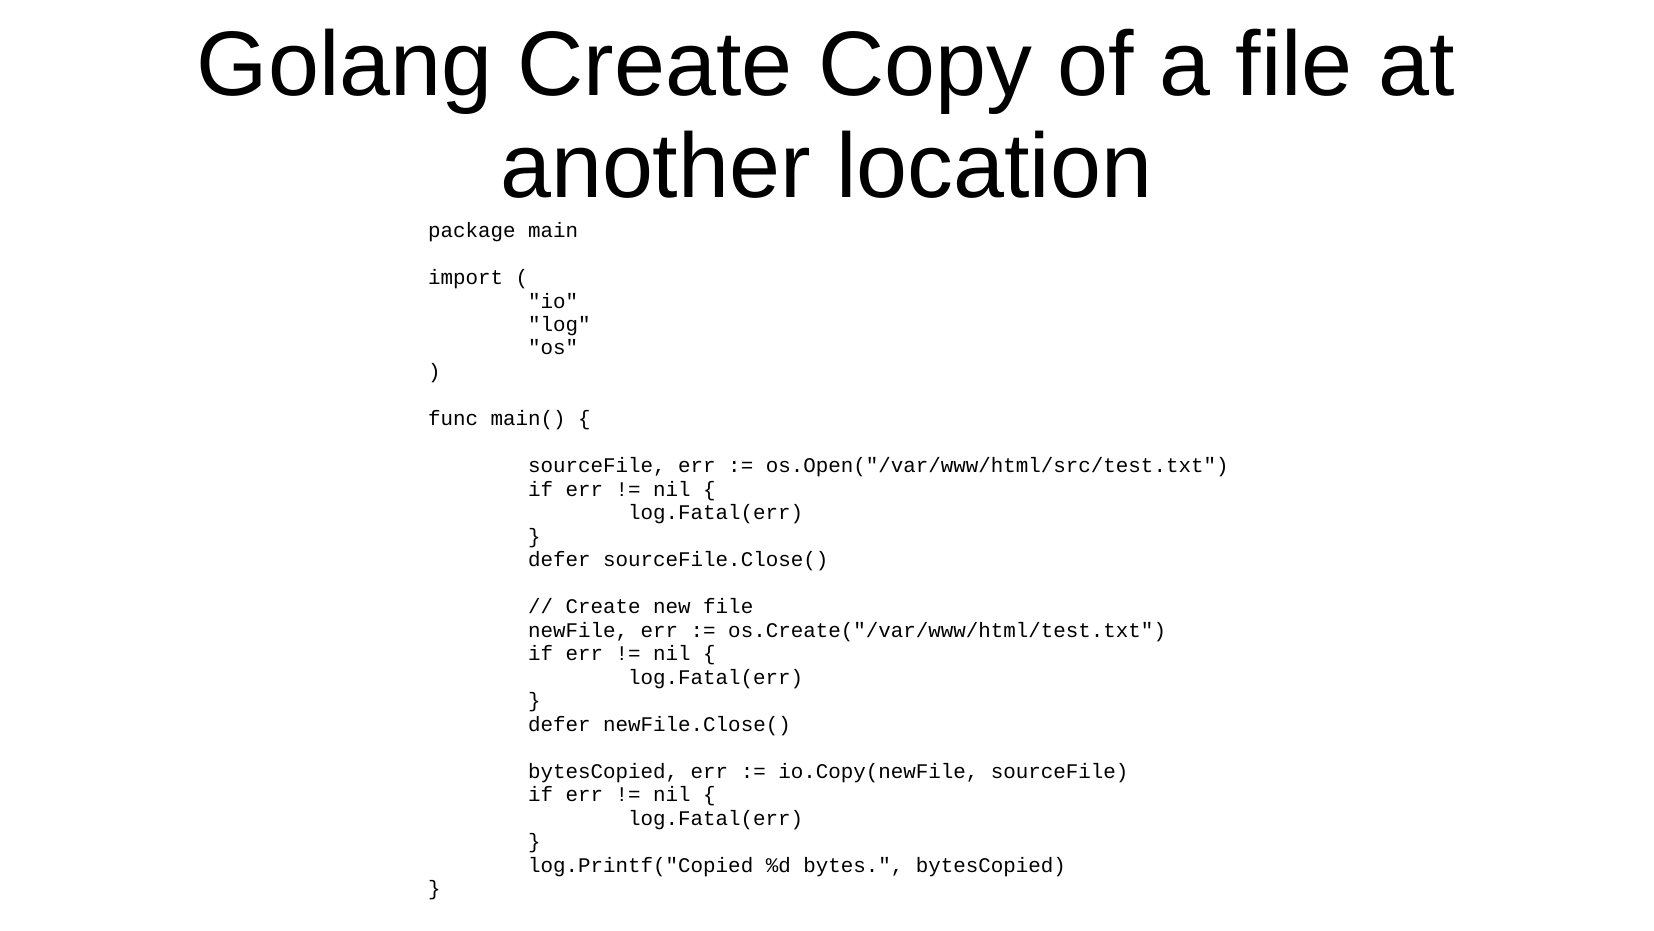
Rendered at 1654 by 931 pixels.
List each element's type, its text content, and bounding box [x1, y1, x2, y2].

title Golang Create Copy of a file at another location [82, 12, 1571, 218]
text_box package main import ( "io" "log" "os" ) func main() { sourceFile, err := os.Open("/var/www/html/src/test.txt") if err != nil { log.Fatal(err) } defer sourceFile.Close() // Create new file newFile, err := os.Create("/var/www/html/test.txt") if err != nil { log.Fatal(err) } defer newFile.Close() bytesCopied, err := io.Copy(newFile, sourceFile) if err != nil { log.Fatal(err) } log.Printf("Copied %d bytes.", bytesCopied) } [413, 212, 1243, 910]
